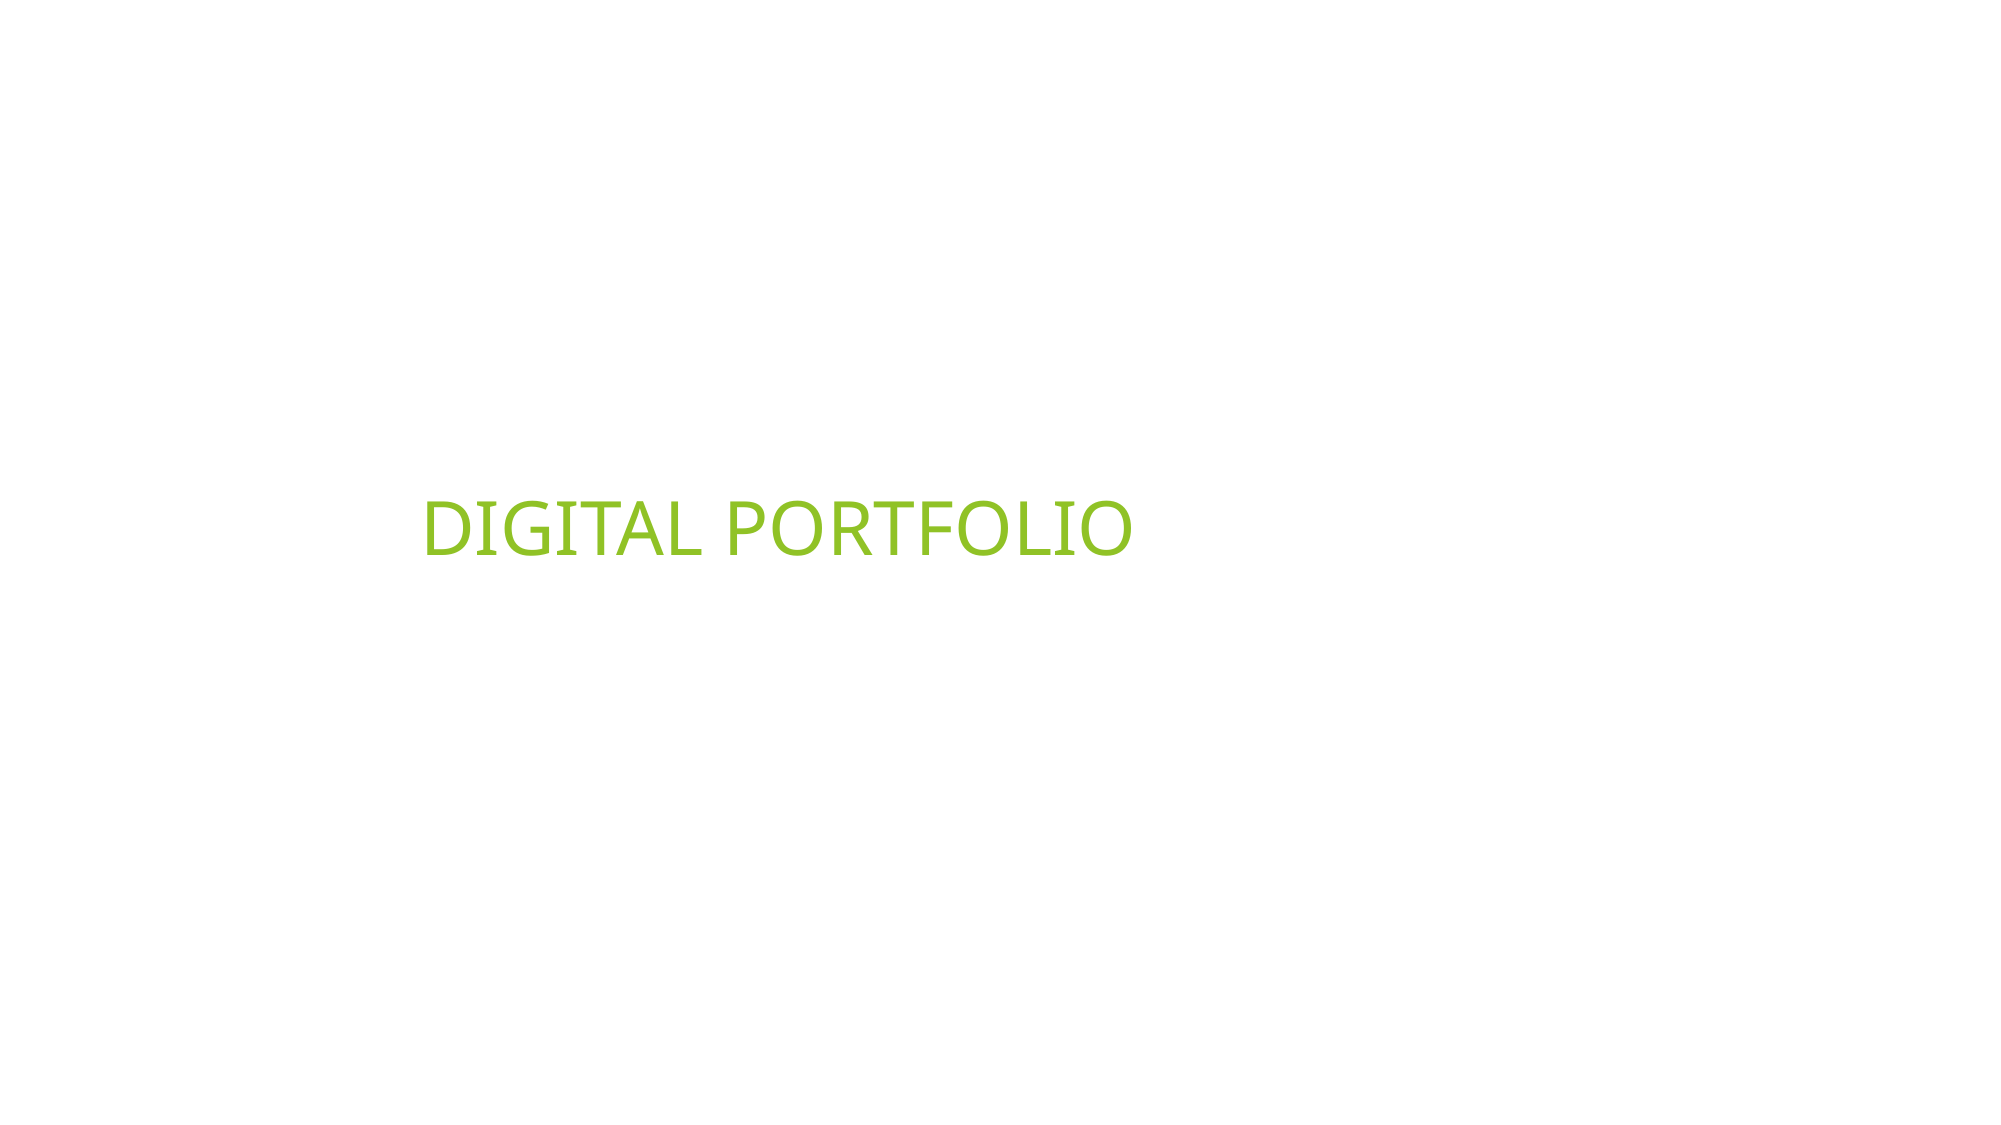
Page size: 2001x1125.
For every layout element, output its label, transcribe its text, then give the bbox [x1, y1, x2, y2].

title DIGITAL PORTFOLIO [405, 473, 1360, 995]
